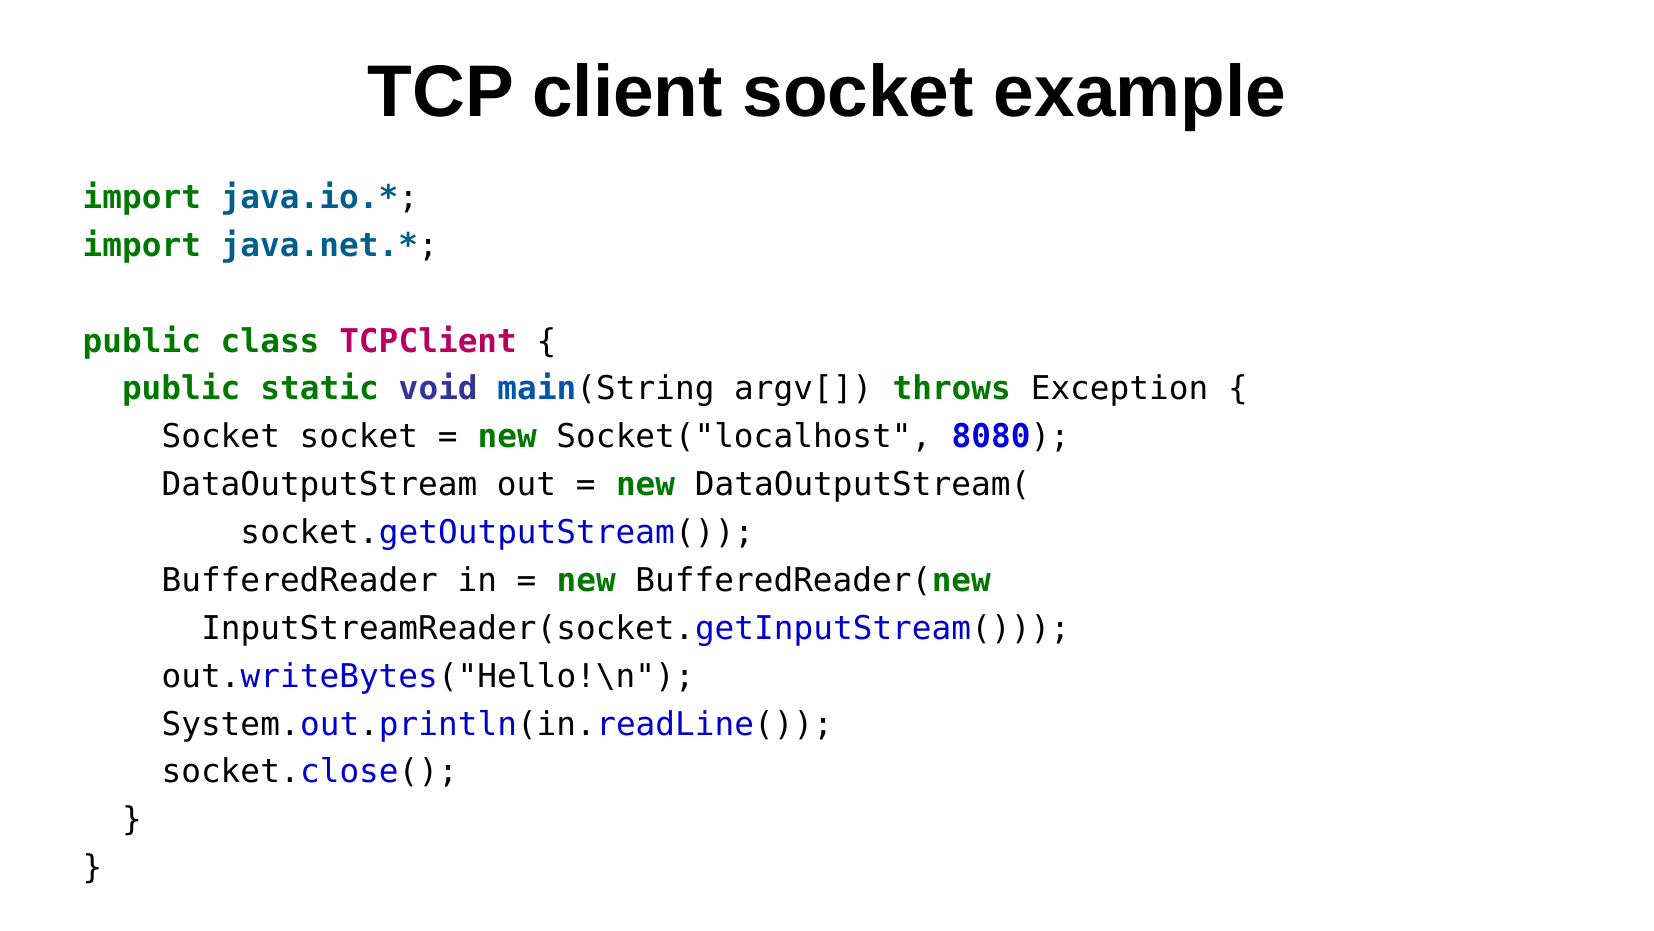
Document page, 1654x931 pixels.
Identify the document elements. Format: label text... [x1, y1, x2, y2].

list import java.io.*; import java.net.*; public class TCPClient { public static void main(String argv[]) throws Exception { Socket socket = new Socket("localhost", 8080); DataOutputStream out = new DataOutputStream( socket.getOutputStream()); BufferedReader in = new BufferedReader(new InputStreamReader(socket.getInputStream())); out.writeBytes("Hello!\n"); System.out.println(in.readLine()); socket.close(); } } [82, 168, 1538, 889]
title TCP client socket example [82, 37, 1571, 147]
